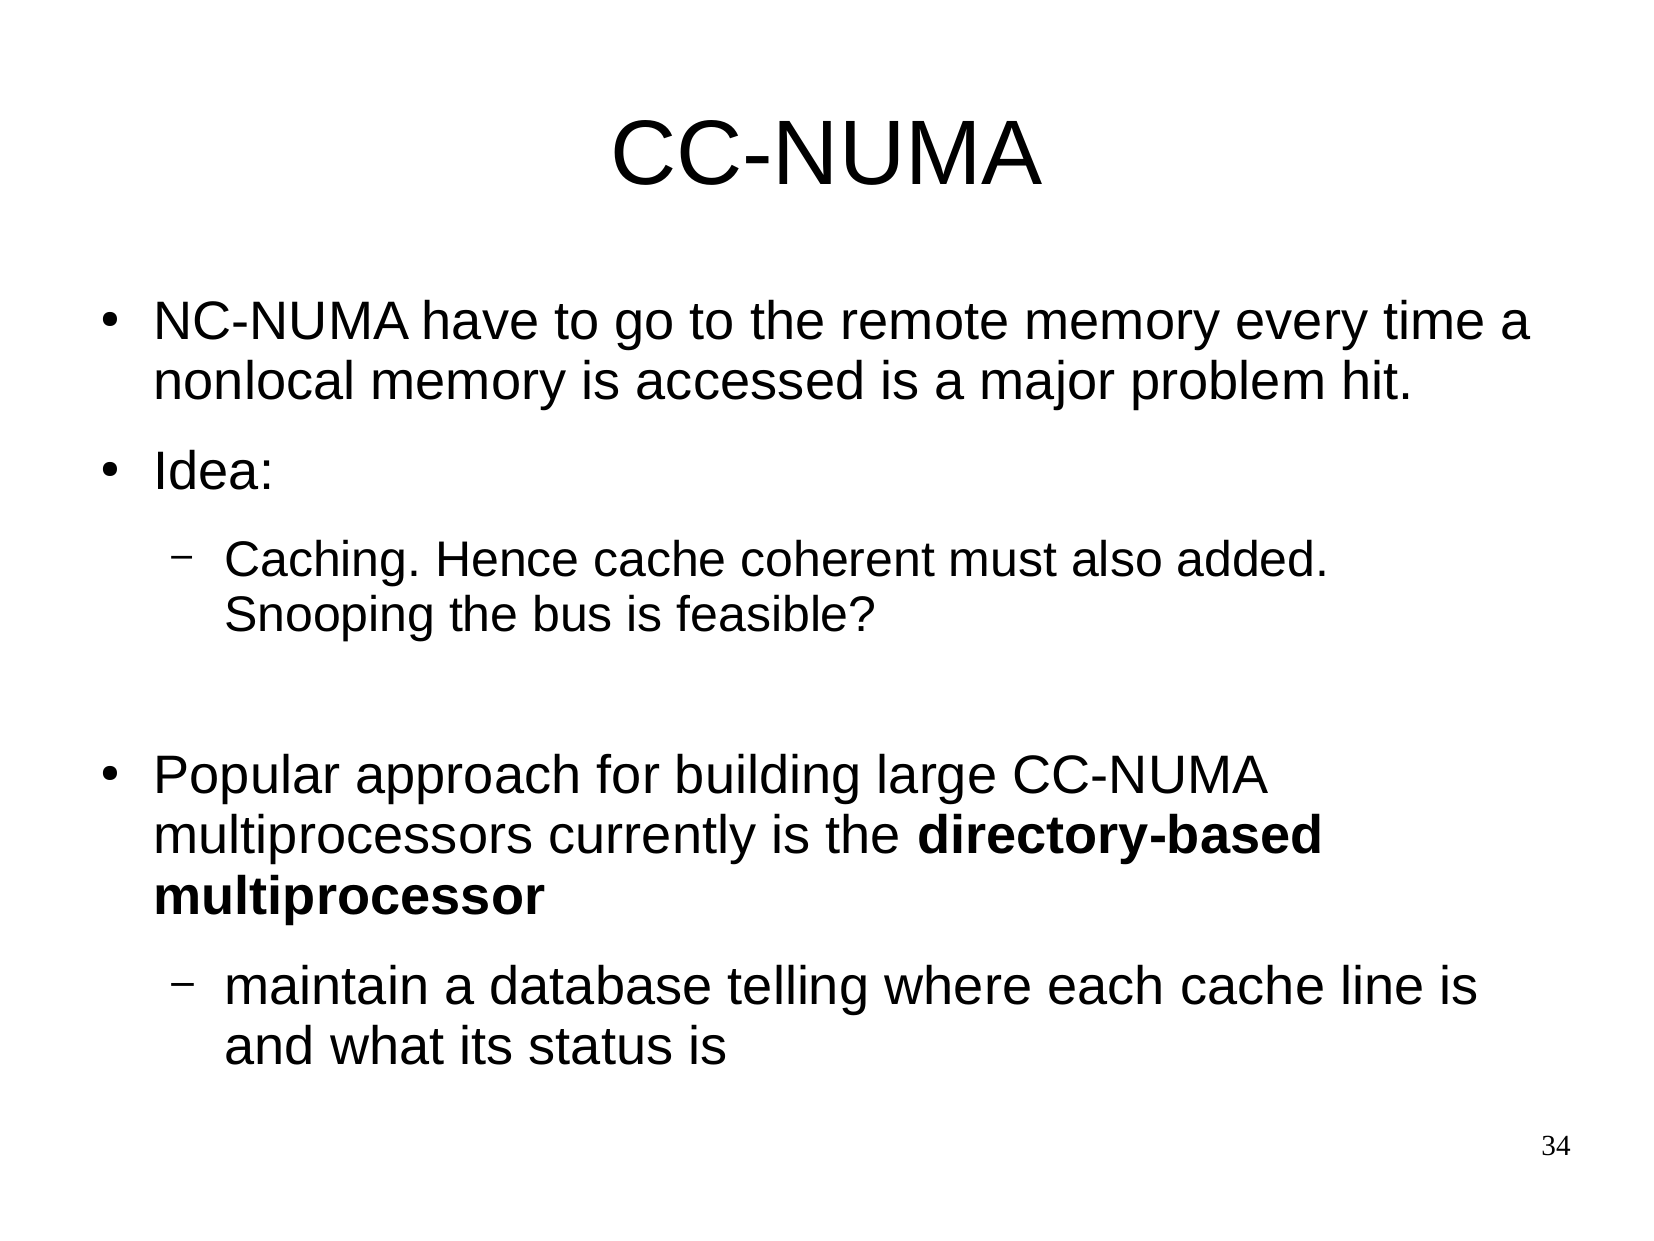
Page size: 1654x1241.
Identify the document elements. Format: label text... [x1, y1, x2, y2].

list NC-NUMA have to go to the remote memory every time a nonlocal memory is accessed is a major problem hit. Idea: Caching. Hence cache coherent must also added. Snooping the bus is feasible? Popular approach for building large CC-NUMA multiprocessors currently is the directory-based multiprocessor maintain a database telling where each cache line is and what its status is [82, 290, 1538, 1171]
title CC-NUMA [82, 49, 1571, 257]
